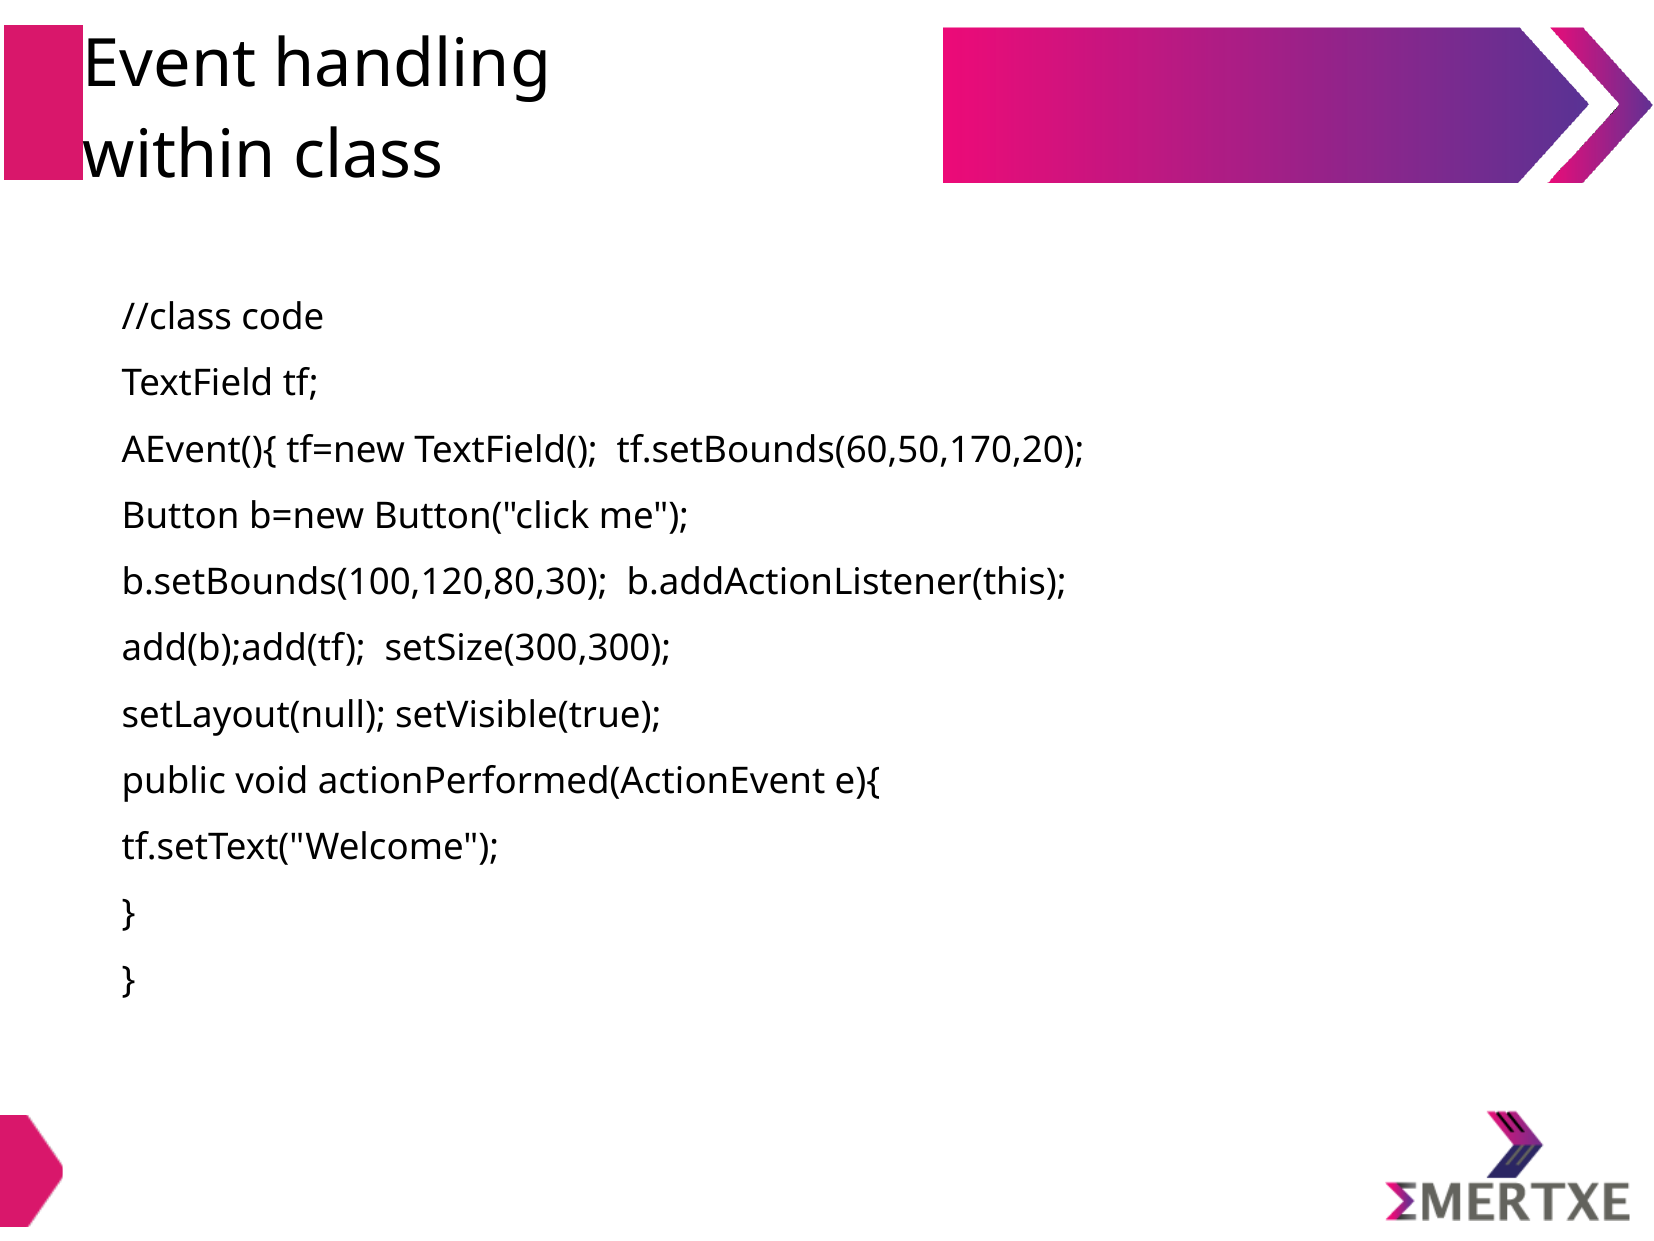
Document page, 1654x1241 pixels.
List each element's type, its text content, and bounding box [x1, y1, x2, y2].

picture [1385, 1107, 1631, 1221]
picture [1571, 27, 1653, 183]
list //class code TextField tf; AEvent(){ tf=new TextField(); tf.setBounds(60,50,170,20); Button b=new Button("click me"); b.setBounds(100,120,80,30); b.addActionListener(this); add(b);add(tf); setSize(300,300); setLayout(null); setVisible(true); public void actionPerformed(ActionEvent e){ tf.setText("Welcome"); } } [82, 290, 1571, 1010]
title Event handling within class [82, 2, 1571, 210]
